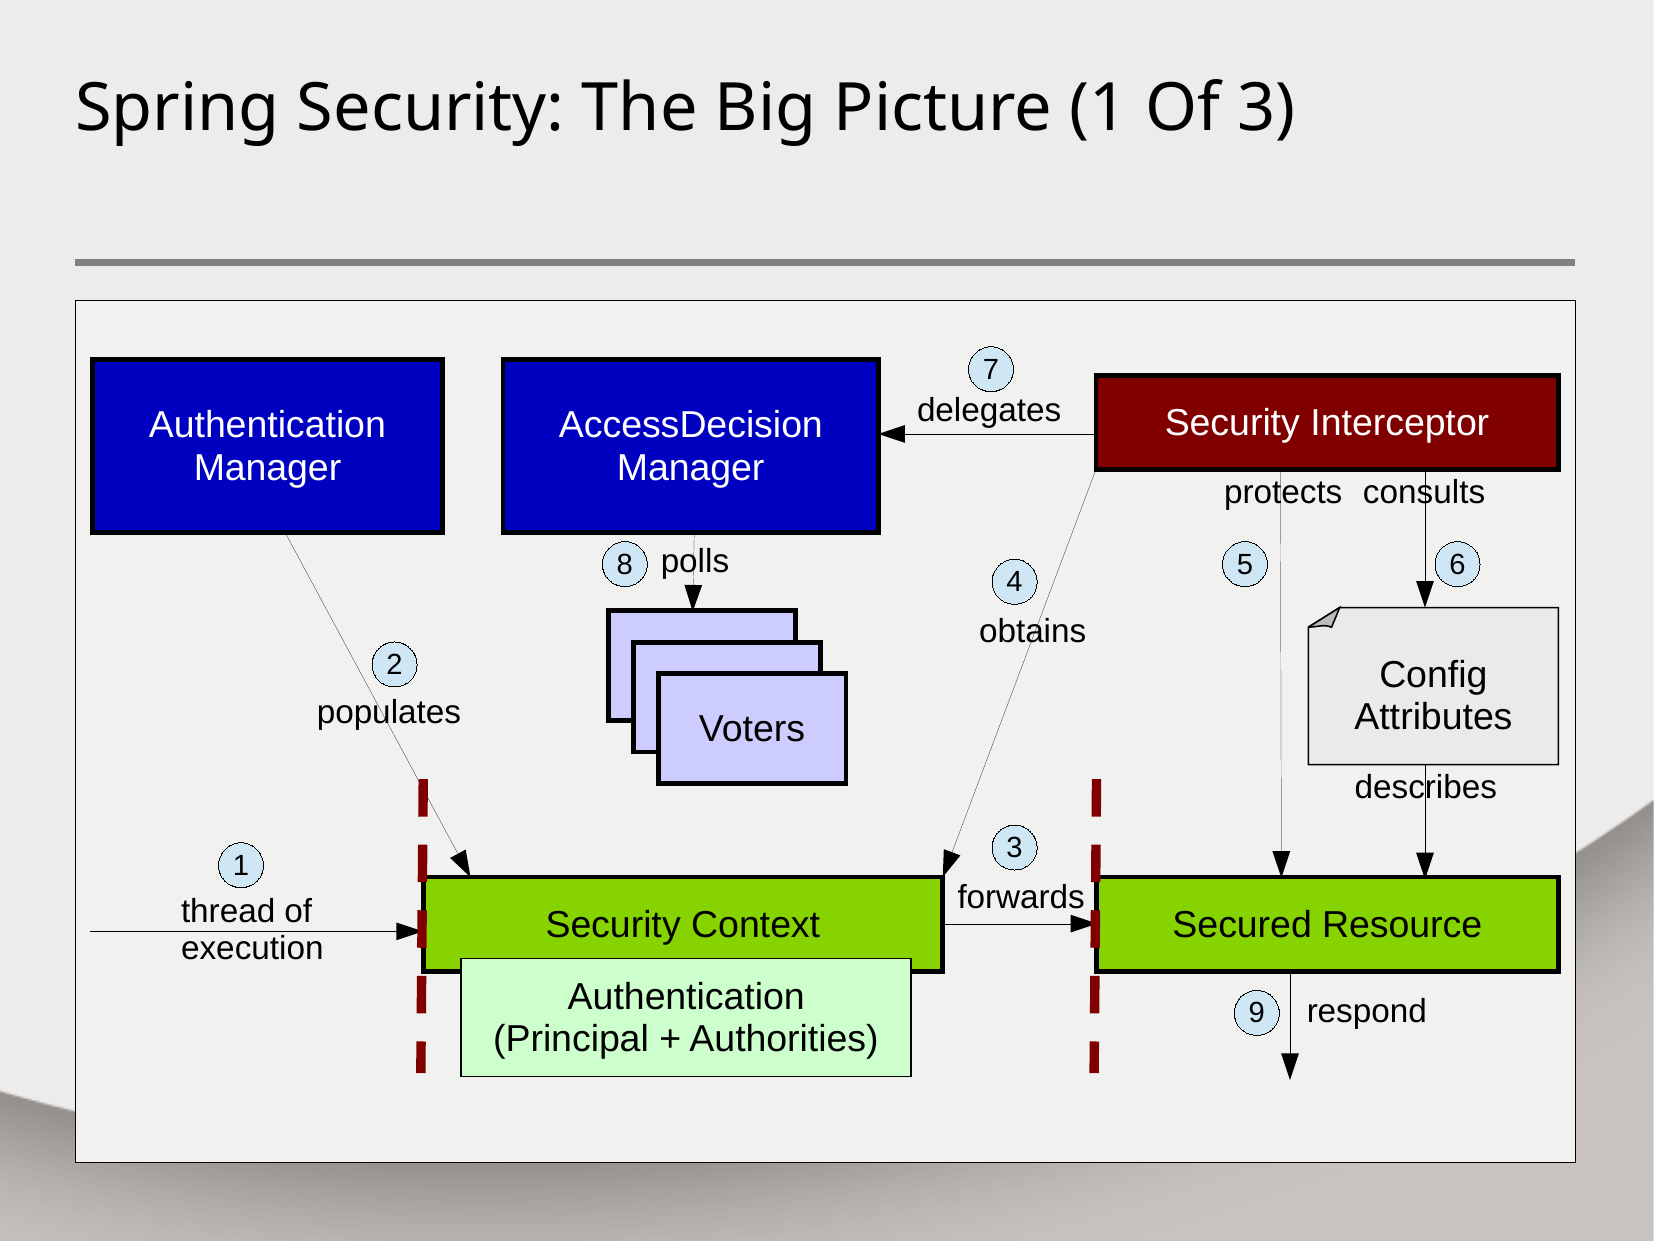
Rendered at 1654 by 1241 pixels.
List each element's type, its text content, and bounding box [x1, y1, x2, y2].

text_box populates [302, 685, 395, 739]
text_box Config Attributes [1308, 607, 1559, 765]
text_box 4 [992, 559, 1038, 605]
text_box protects [1281, 470, 1358, 519]
text_box respond [1292, 985, 1443, 1038]
text_box 1 [218, 842, 264, 888]
text_box Security Interceptor [1095, 375, 1559, 470]
text_box polls [694, 535, 745, 588]
text_box 8 [602, 541, 648, 587]
text_box Authentication (Principal + Authorities) [461, 958, 912, 1077]
text_box populates [368, 685, 477, 739]
text_box Secured Resource [1096, 877, 1559, 972]
text_box polls [646, 535, 694, 588]
text_box thread of execution [166, 932, 339, 975]
text_box 7 [968, 346, 1014, 392]
text_box describes [1339, 760, 1513, 814]
text_box Security Context [423, 877, 943, 972]
text_box 5 [1222, 541, 1268, 587]
text_box Authentication Manager [92, 359, 443, 533]
picture [0, 0, 1654, 1241]
text_box [75, 300, 1576, 1163]
text_box 3 [992, 825, 1038, 871]
text_box consults [1426, 470, 1501, 519]
text_box 2 [372, 641, 418, 687]
text_box thread of execution [166, 884, 339, 931]
text_box AccessDecision Manager [503, 359, 879, 533]
text_box protects [1209, 470, 1280, 519]
text_box consults [1358, 470, 1425, 519]
text_box forwards [942, 870, 1100, 924]
title Spring Security: The Big Picture (1 Of 3) [75, 75, 1576, 226]
text_box Voters [658, 673, 846, 784]
text_box obtains [1026, 605, 1102, 658]
text_box 6 [1435, 541, 1481, 587]
text_box obtains [964, 605, 1044, 658]
text_box polls [683, 556, 693, 570]
text_box 9 [1234, 990, 1280, 1036]
text_box delegates [902, 383, 1077, 434]
